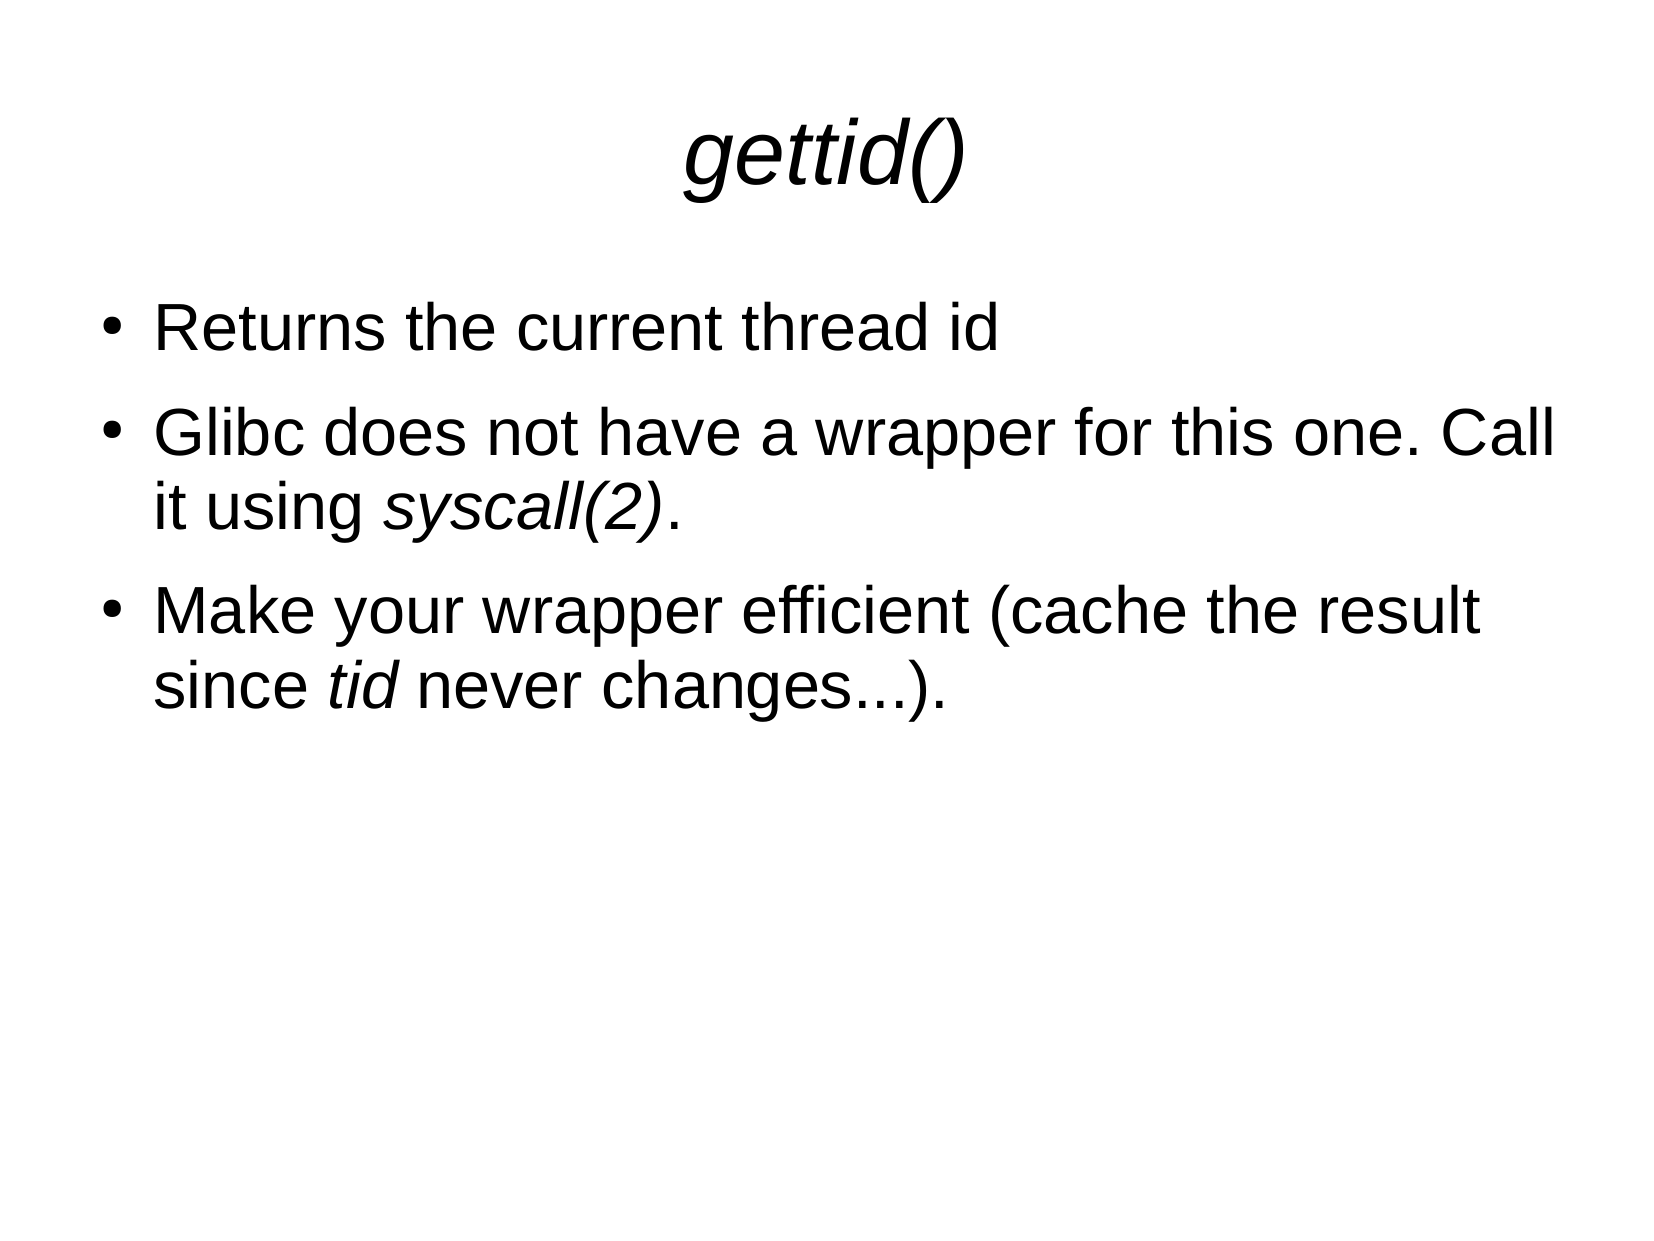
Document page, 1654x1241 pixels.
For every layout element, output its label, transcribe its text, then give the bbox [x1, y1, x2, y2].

list Returns the current thread id Glibc does not have a wrapper for this one. Call it using syscall(2). Make your wrapper efficient (cache the result since tid never changes...). [82, 290, 1571, 1109]
title gettid() [82, 49, 1571, 257]
